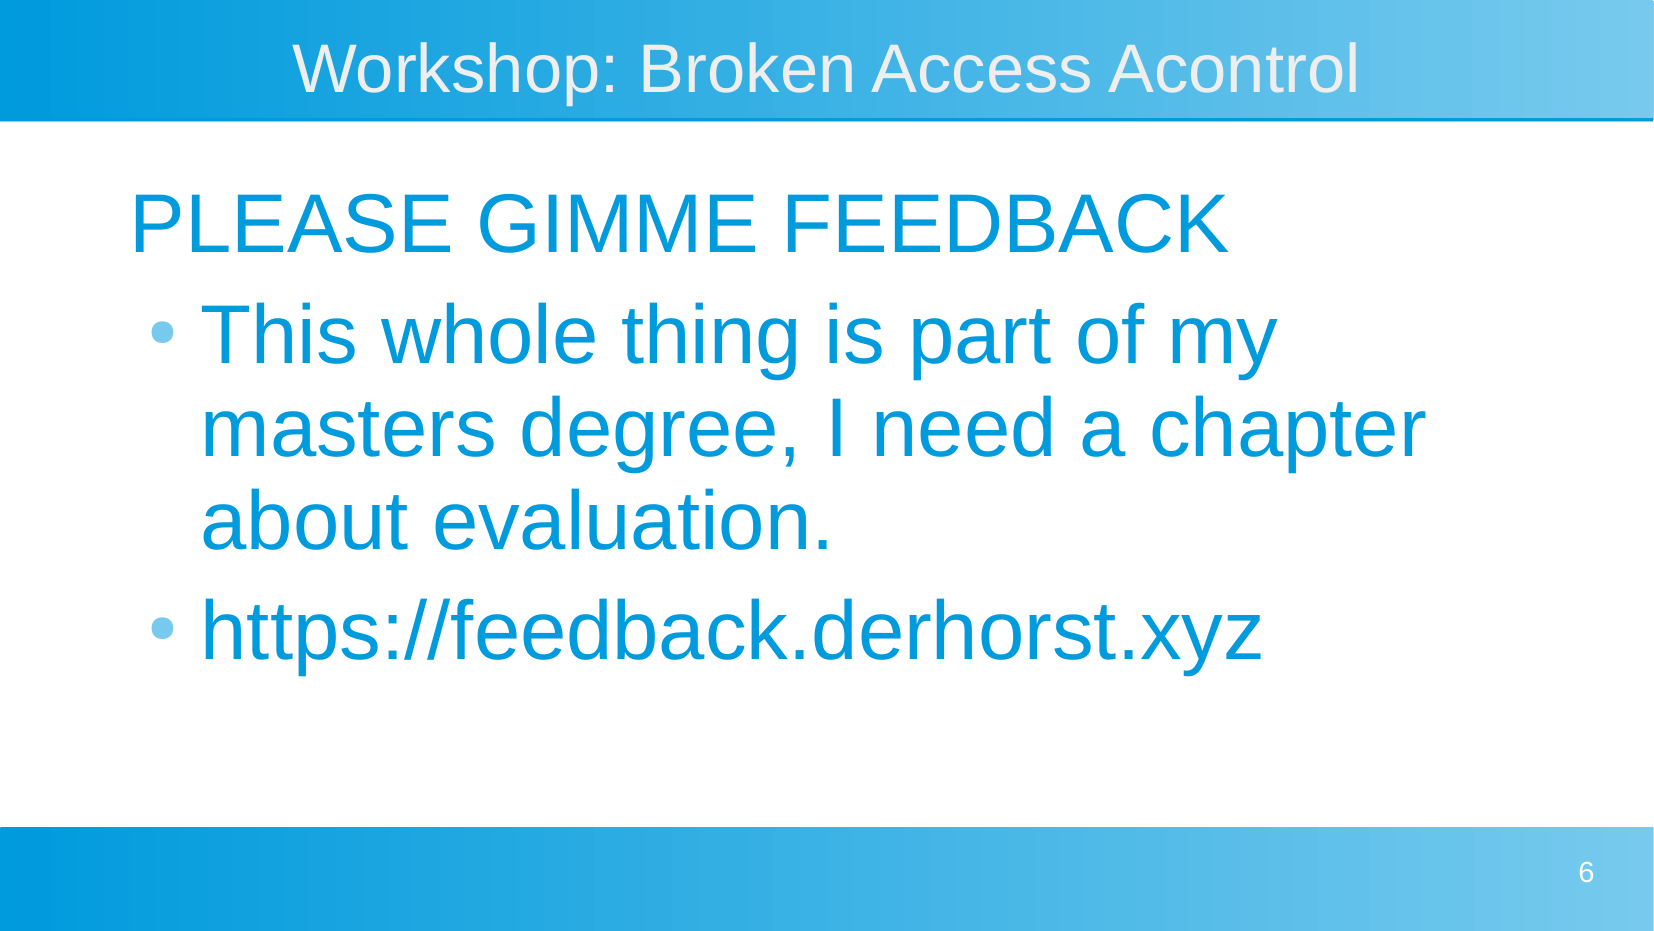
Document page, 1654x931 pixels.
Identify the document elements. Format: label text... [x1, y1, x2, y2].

list PLEASE GIMME FEEDBACK This whole thing is part of my masters degree, I need a chapter about evaluation. https://feedback.derhorst.xyz [59, 177, 1595, 768]
title Workshop: Broken Access Acontrol [59, 29, 1595, 108]
